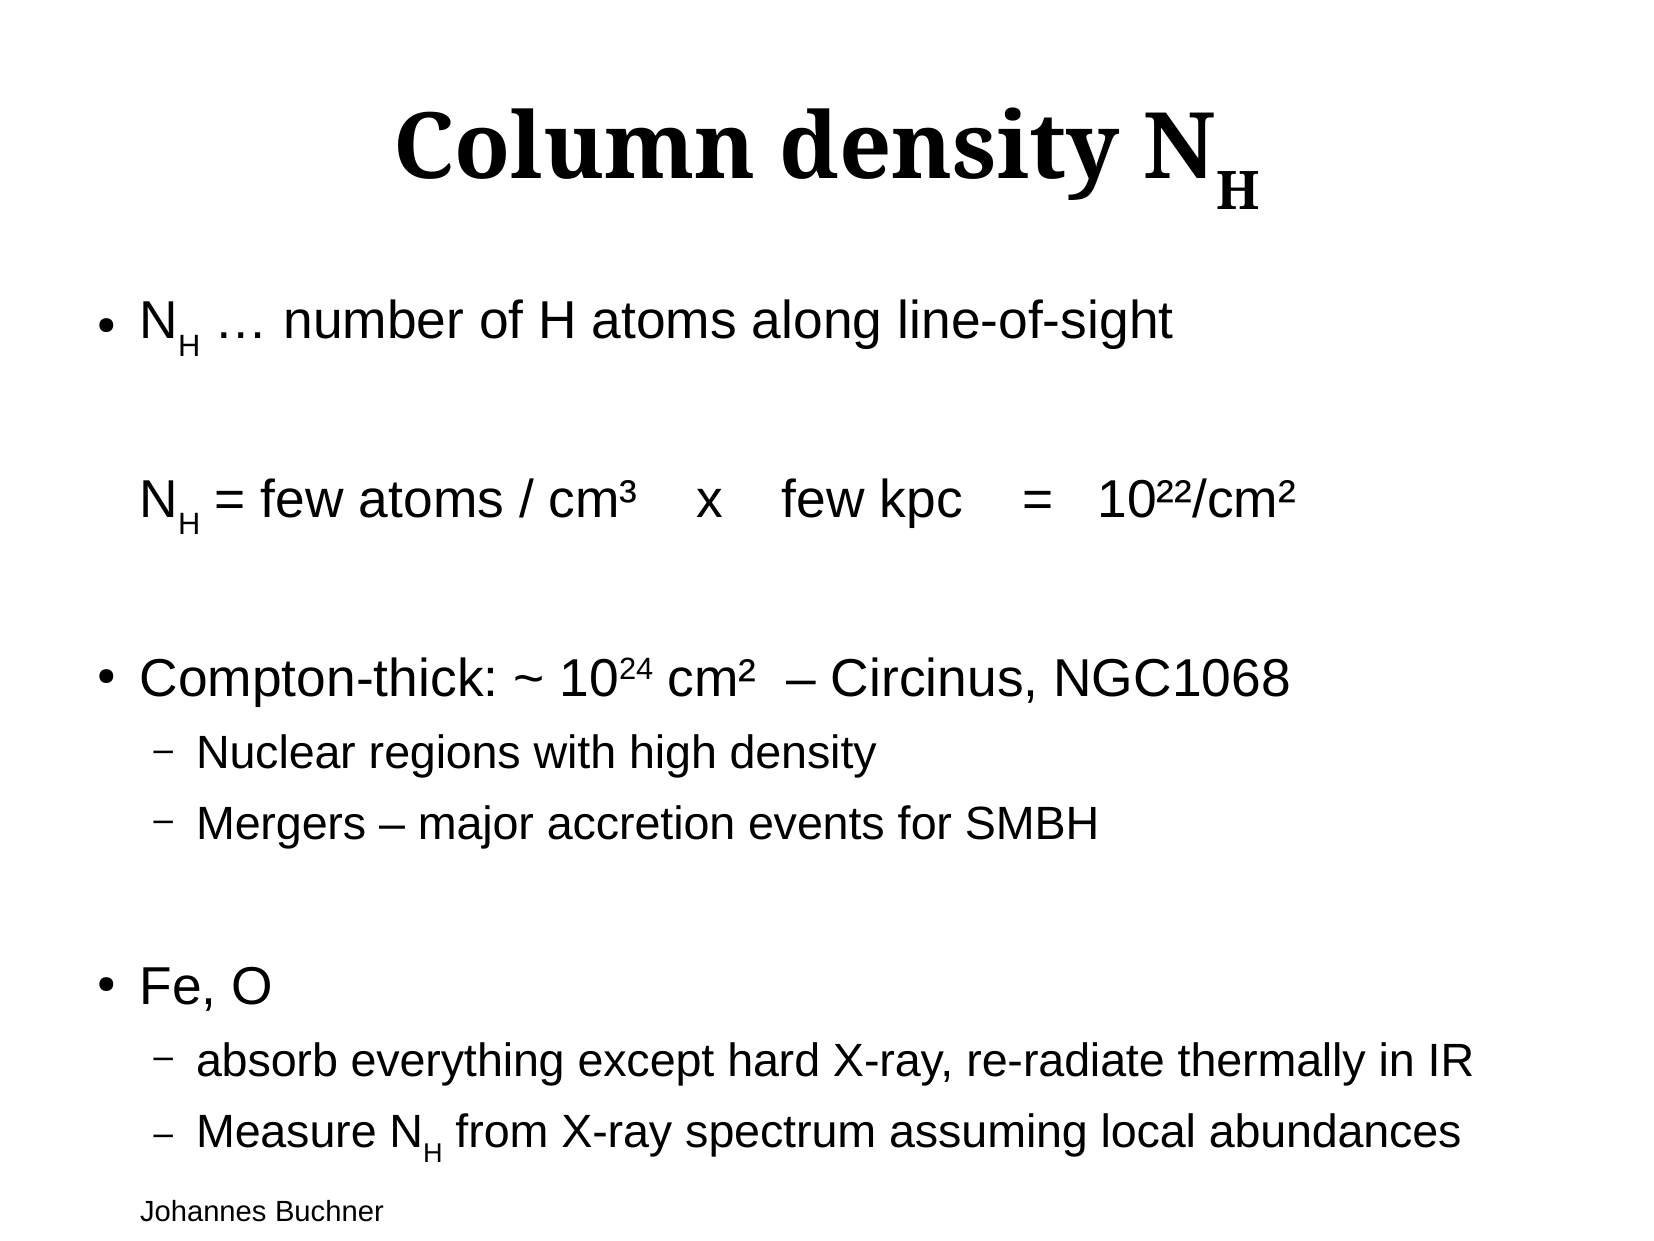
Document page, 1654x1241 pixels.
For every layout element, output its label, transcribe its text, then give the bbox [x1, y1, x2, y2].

list NH … number of H atoms along line-of-sight NH = few atoms / cm³ x few kpc = 10²²/cm² Compton-thick: ~ 1024 cm² – Circinus, NGC1068 Nuclear regions with high density Mergers – major accretion events for SMBH Fe, O absorb everything except hard X-ray, re-radiate thermally in IR Measure NH from X-ray spectrum assuming local abundances [82, 290, 1571, 1186]
title Column density NH [82, 49, 1571, 257]
